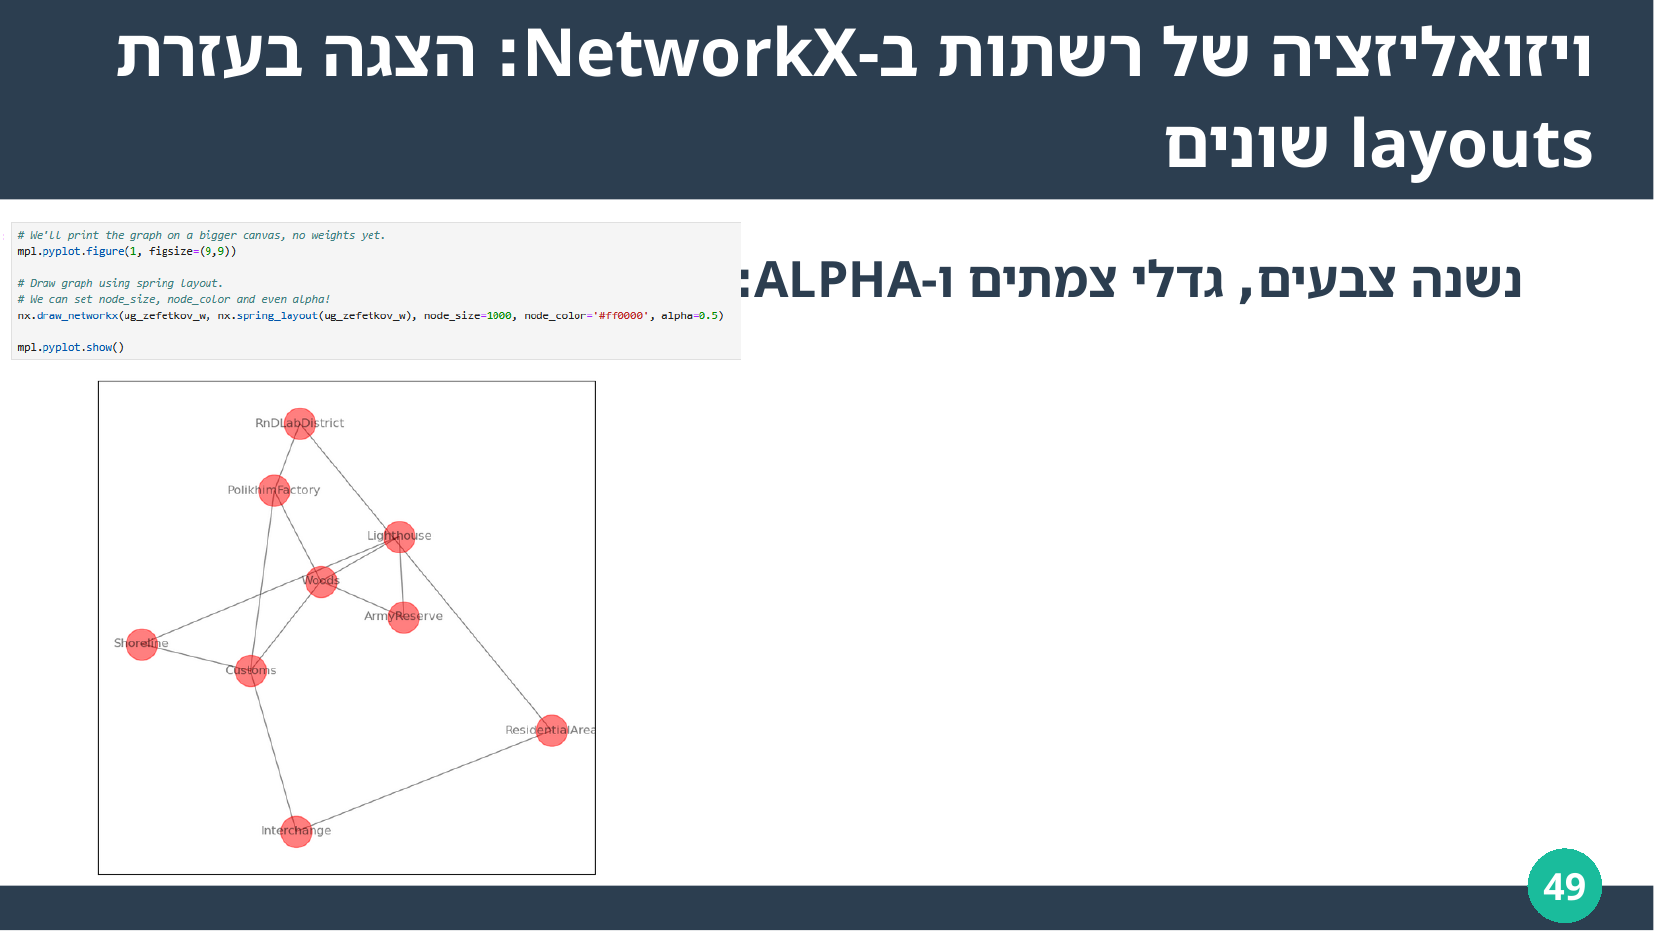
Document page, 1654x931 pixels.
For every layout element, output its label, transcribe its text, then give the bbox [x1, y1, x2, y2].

picture [93, 374, 601, 881]
list נשנה צבעים, גדלי צמתים ו-ALPHA: [58, 243, 1595, 864]
picture [3, 216, 741, 364]
title ויזואליזציה של רשתות ב-NetworkX: הצגה בעזרת layouts שונים [58, 36, 1595, 155]
